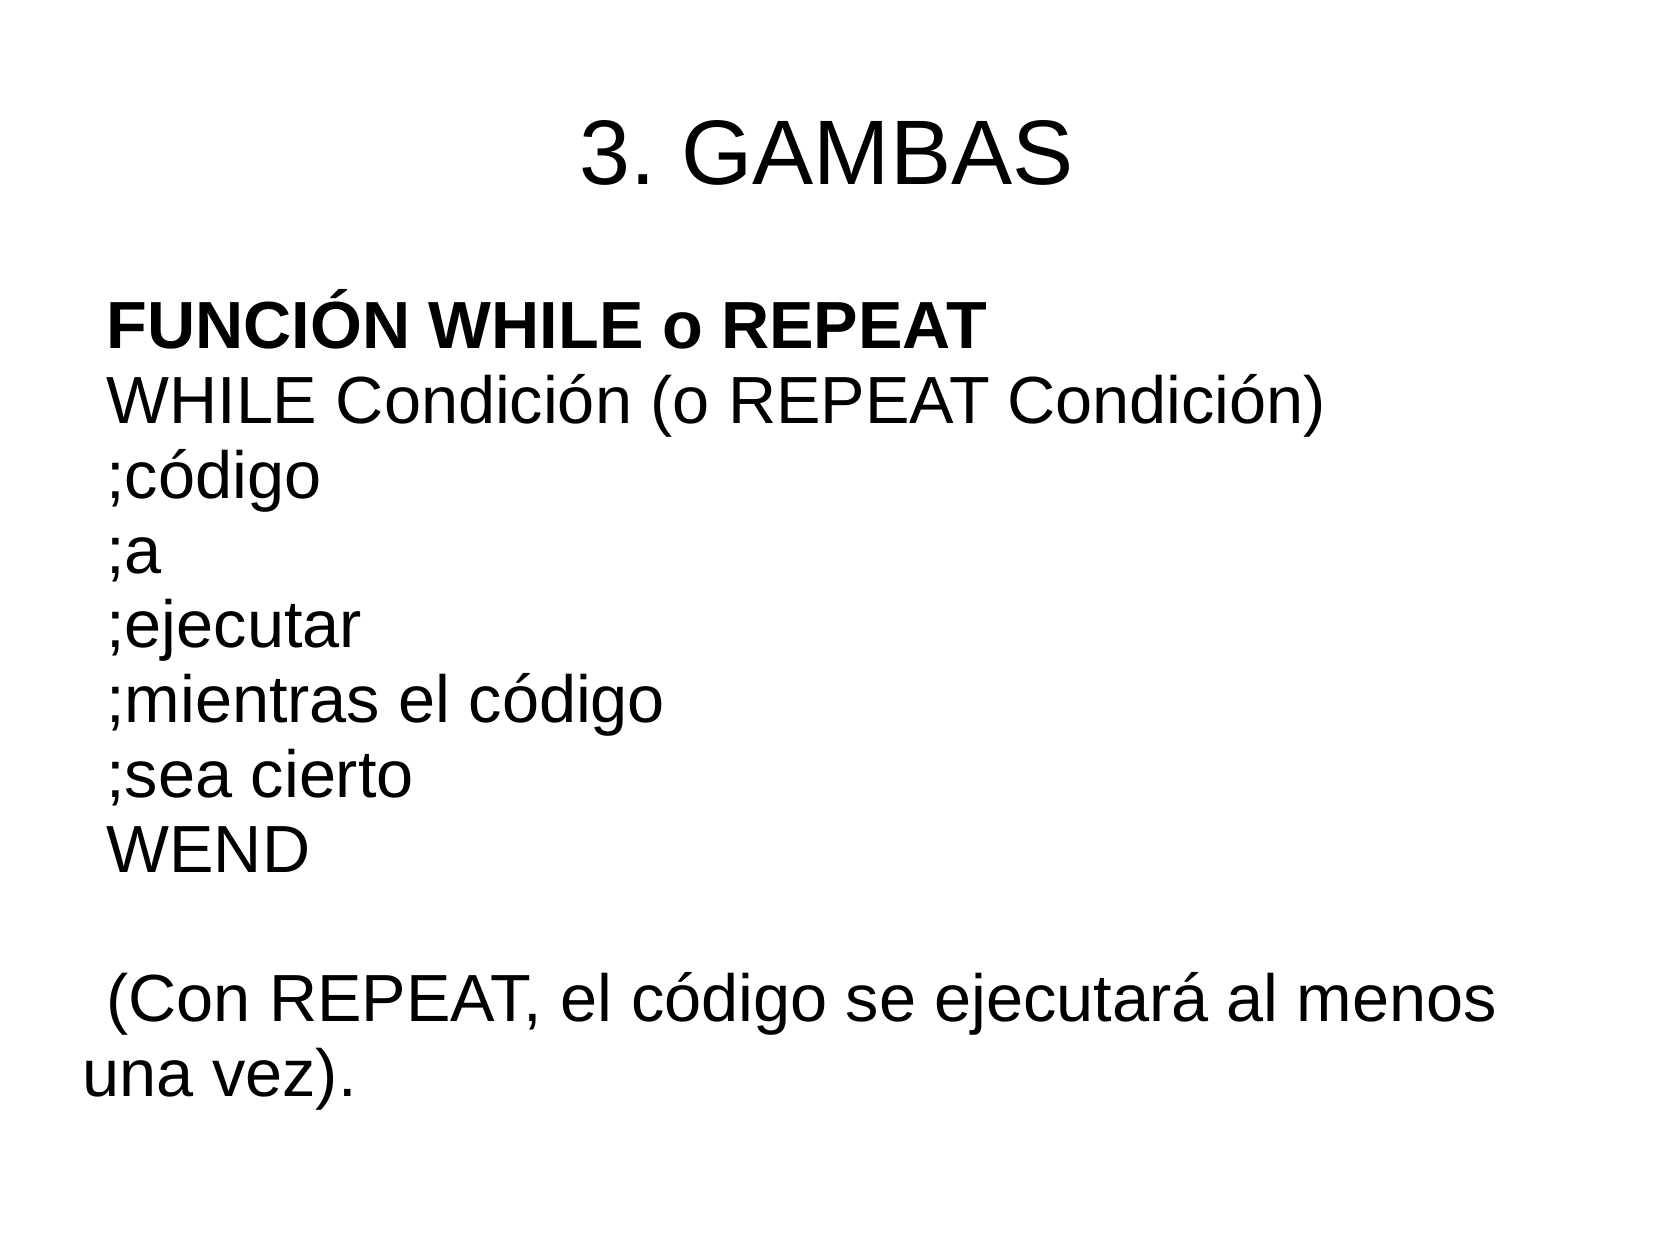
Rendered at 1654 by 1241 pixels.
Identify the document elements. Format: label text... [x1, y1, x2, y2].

subtitle FUNCIÓN WHILE o REPEAT WHILE Condición (o REPEAT Condición) ;código ;a ;ejecutar ;mientras el código ;sea cierto WEND (Con REPEAT, el código se ejecutará al menos una vez). [82, 288, 1571, 1111]
title 3. GAMBAS [82, 49, 1571, 257]
